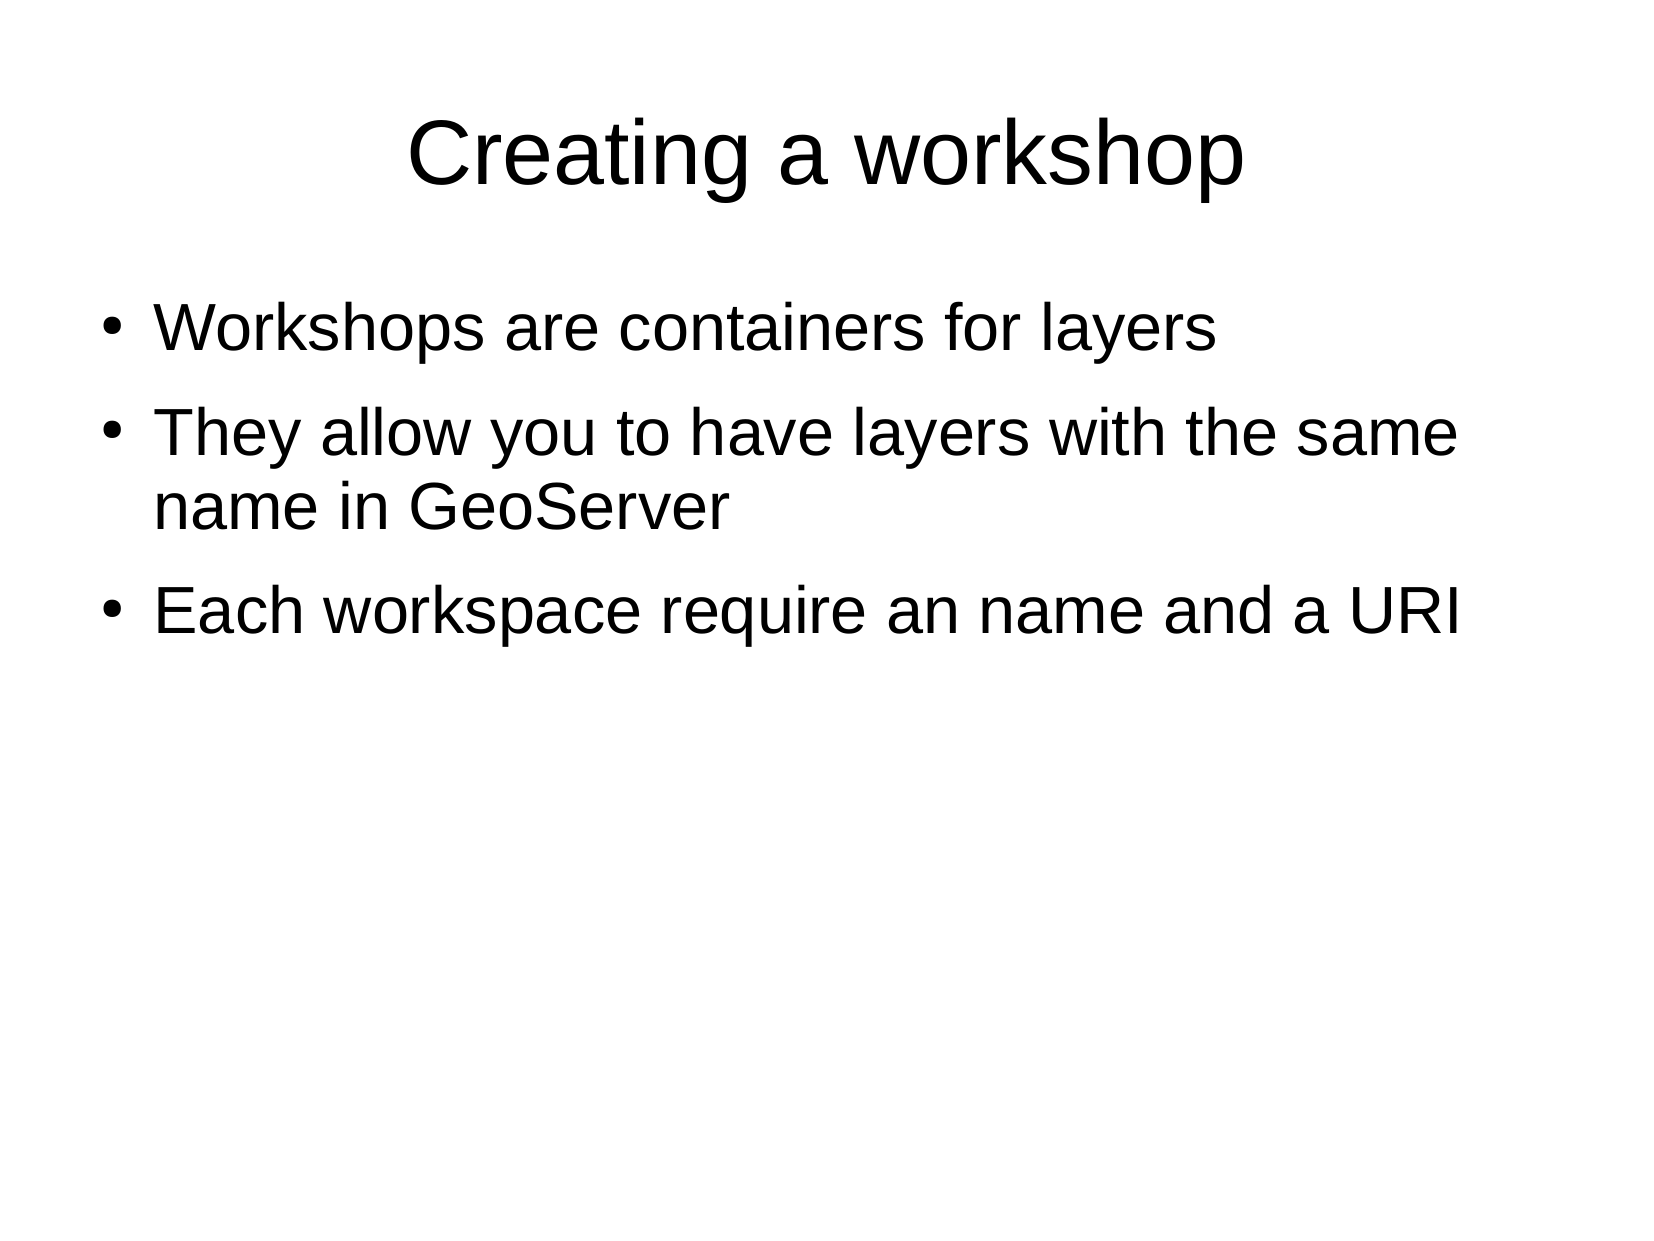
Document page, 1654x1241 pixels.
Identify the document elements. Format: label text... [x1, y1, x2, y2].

list Workshops are containers for layers They allow you to have layers with the same name in GeoServer Each workspace require an name and a URI [82, 290, 1538, 1010]
title Creating a workshop [82, 49, 1571, 257]
